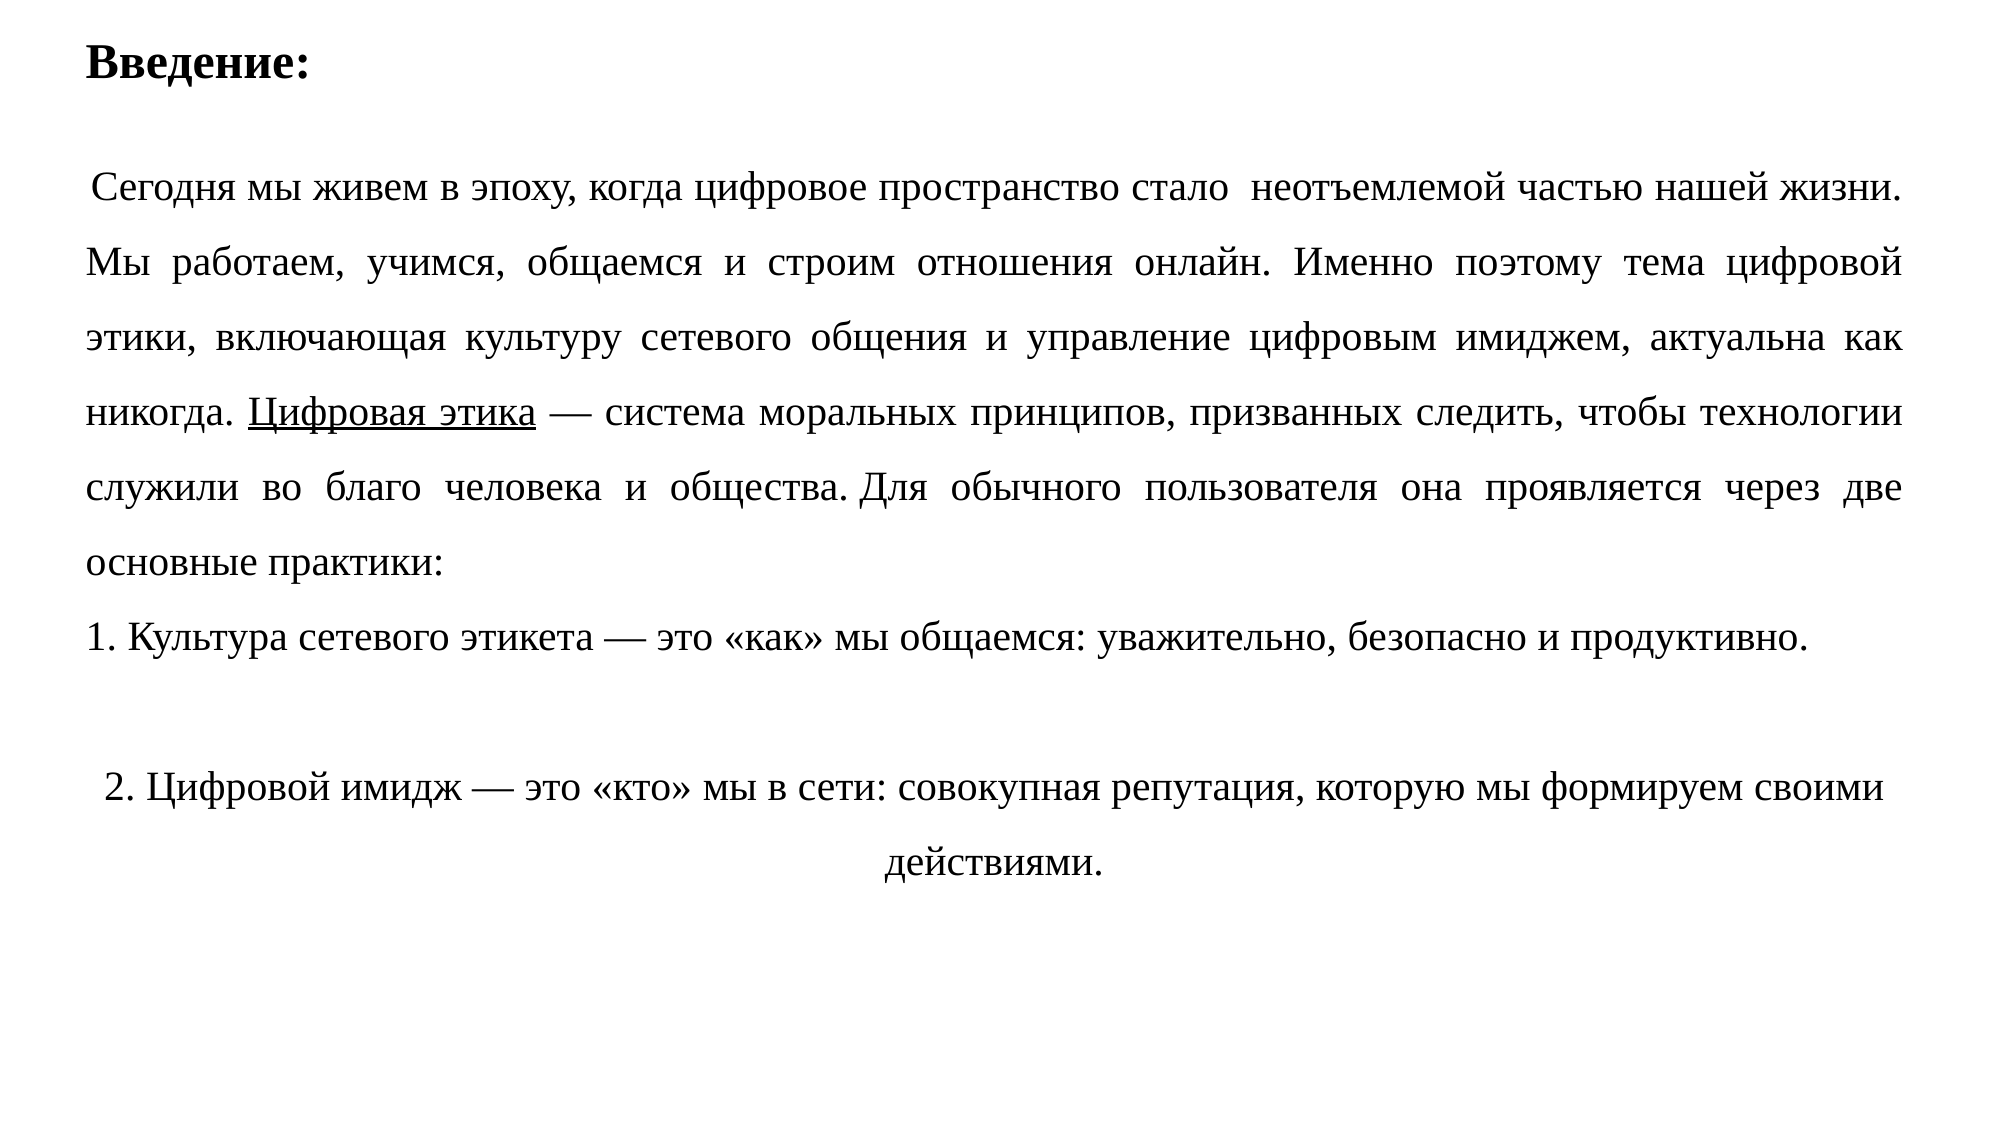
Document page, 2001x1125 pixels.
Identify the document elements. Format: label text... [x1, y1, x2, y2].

text_box Введение:​ Сегодня мы живем в эпоху, когда цифровое пространство стало неотъемлемой частью нашей жизни. Мы работаем, учимся, общаемся и строим отношения онлайн. Именно поэтому тема цифровой этики, включающая культуру сетевого общения и управление цифровым имиджем, актуальна как никогда. Цифровая этика — система моральных принципов, призванных следить, чтобы технологии служили во благо человека и общества. Для обычного пользователя она проявляется через две основные практики: 1. Культура сетевого этикета — это «как» мы общаемся: уважительно, безопасно и продуктивно. 2. Цифровой имидж — это «кто» мы в сети: совокупная репутация, которую мы формируем своими действиями. [70, 20, 1919, 891]
